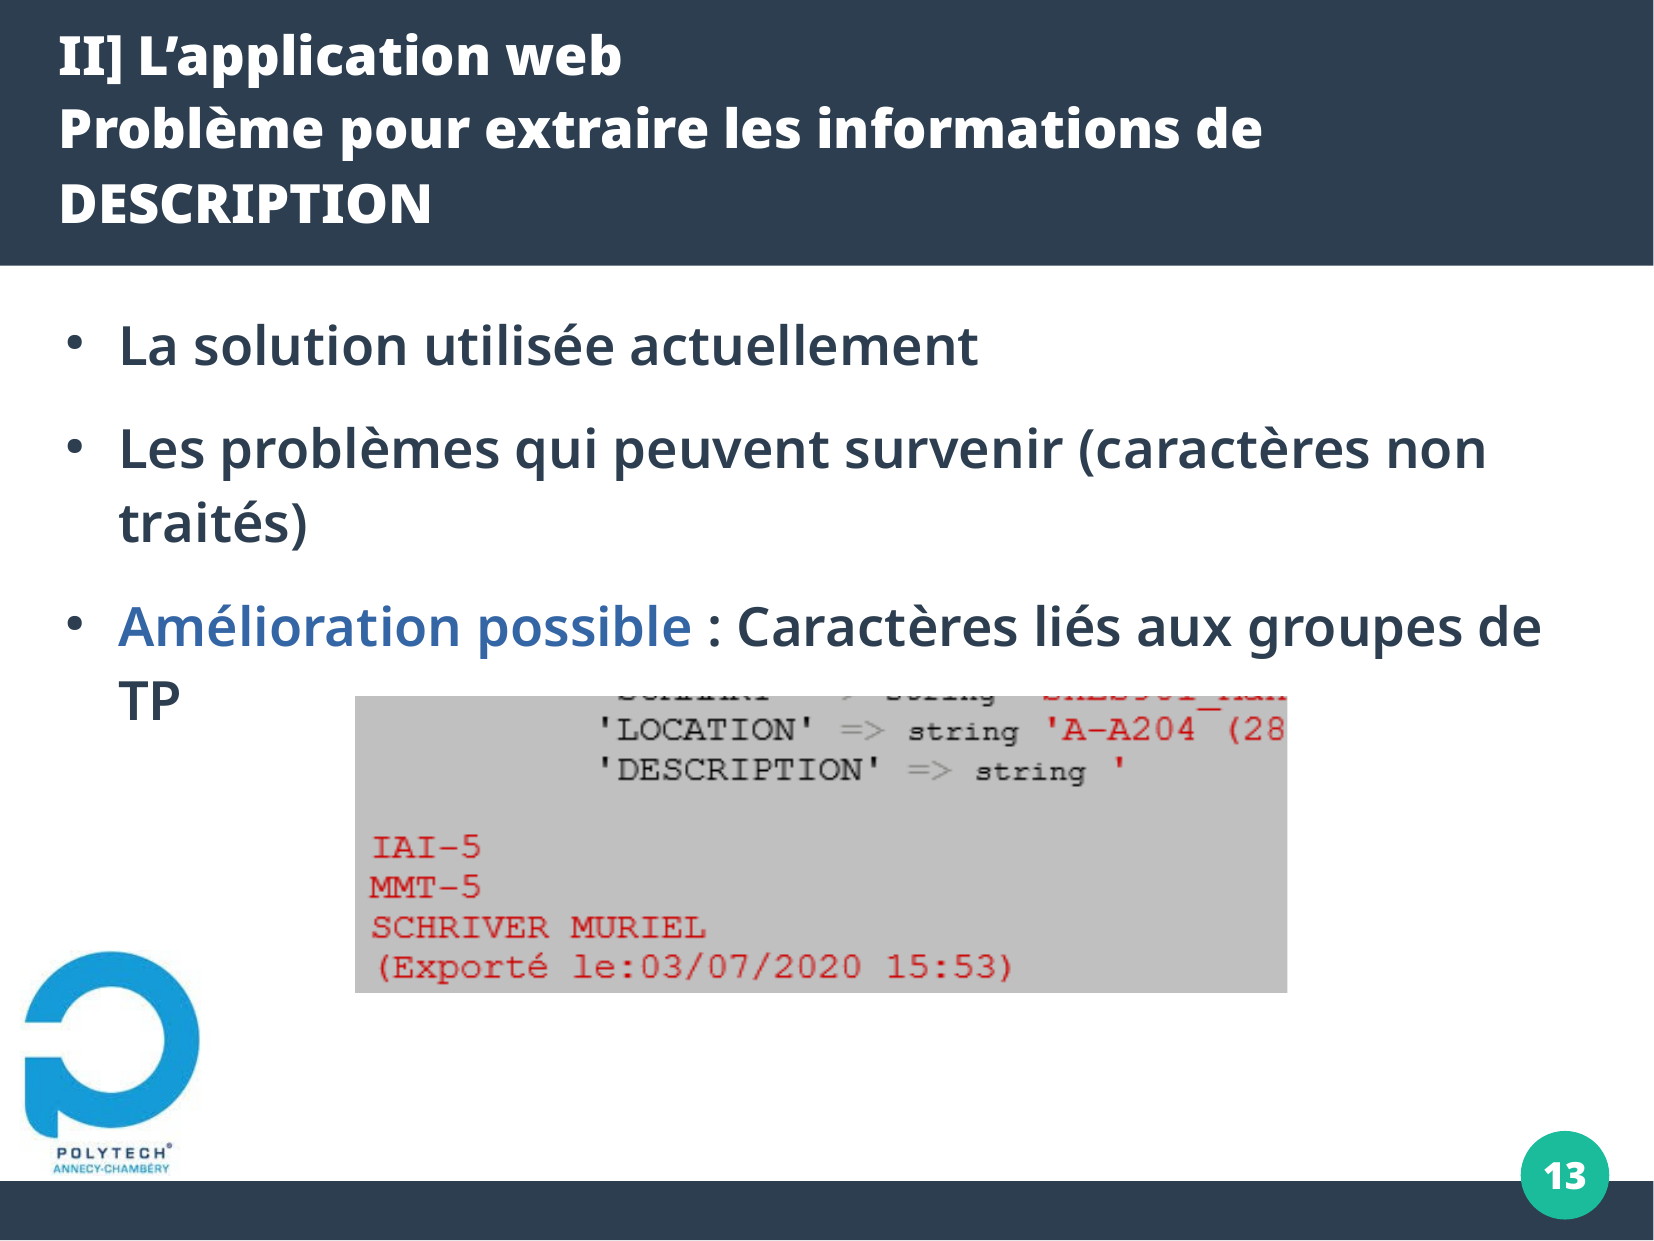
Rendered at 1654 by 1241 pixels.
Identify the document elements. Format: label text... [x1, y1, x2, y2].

title II] L’application web Problème pour extraire les informations de DESCRIPTION [59, 49, 1595, 207]
list La solution utilisée actuellement Les problèmes qui peuvent survenir (caractères non traités) Amélioration possible : Caractères liés aux groupes de TP [47, 307, 1583, 1134]
picture [355, 696, 1288, 993]
picture [0, 950, 226, 1176]
